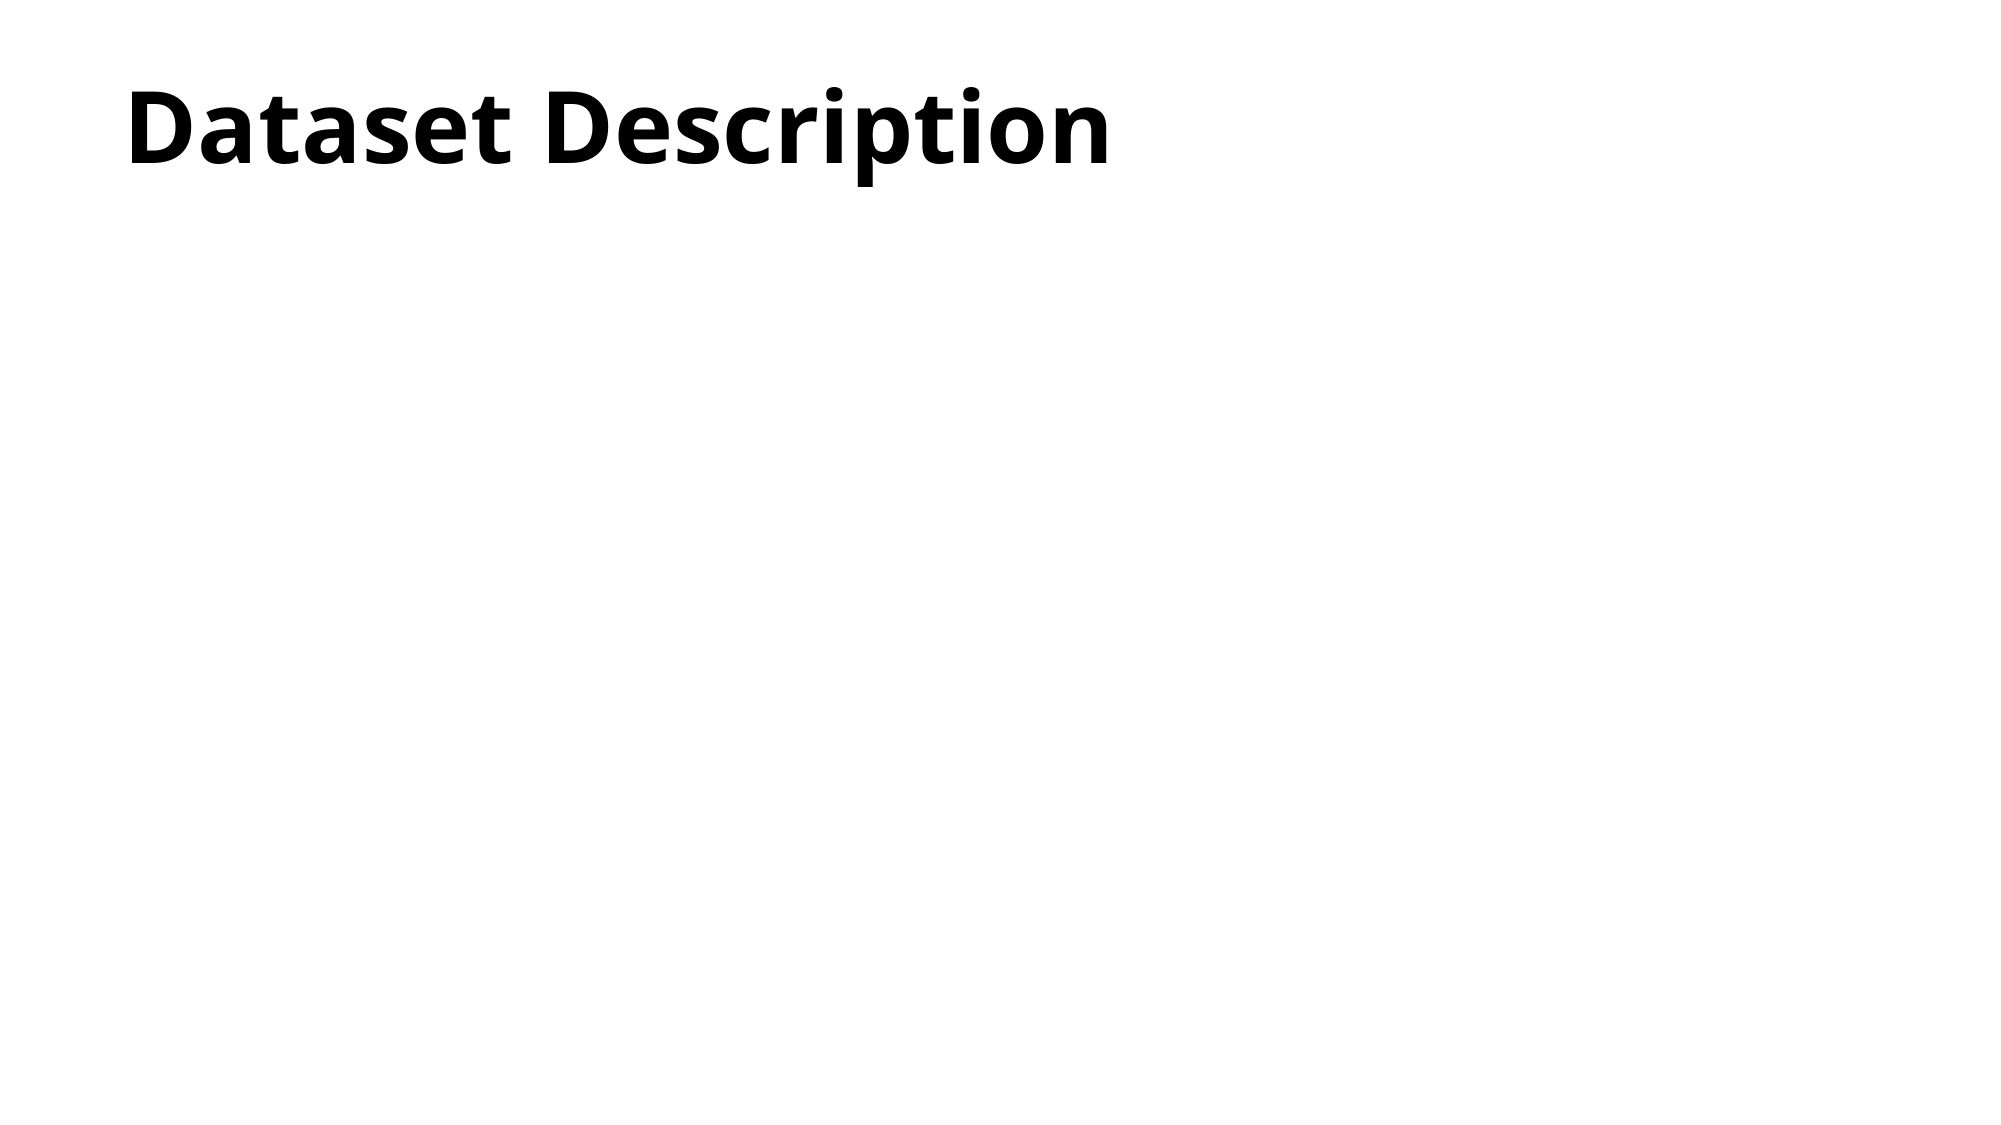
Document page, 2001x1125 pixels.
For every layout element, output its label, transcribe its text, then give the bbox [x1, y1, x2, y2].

title Dataset Description [123, 63, 1877, 188]
